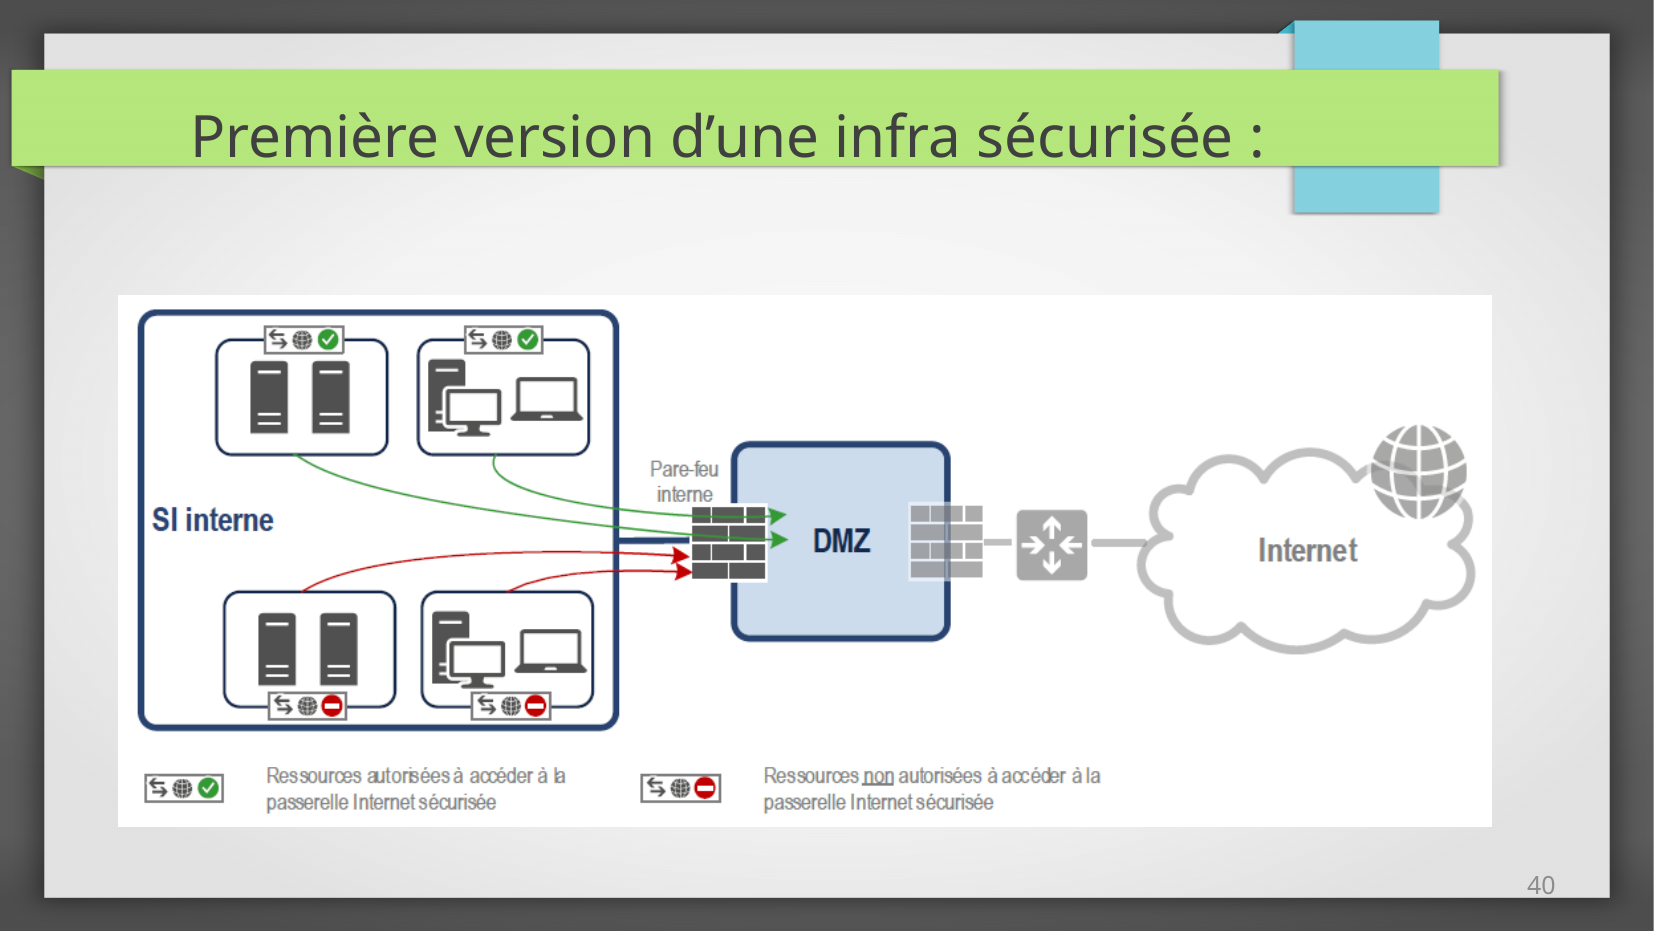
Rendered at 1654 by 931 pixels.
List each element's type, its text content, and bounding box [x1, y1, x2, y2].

text_box Première version d’une infra sécurisée : [175, 92, 1571, 662]
picture [0, 0, 1654, 931]
text_box <numéro> [1184, 862, 1571, 912]
